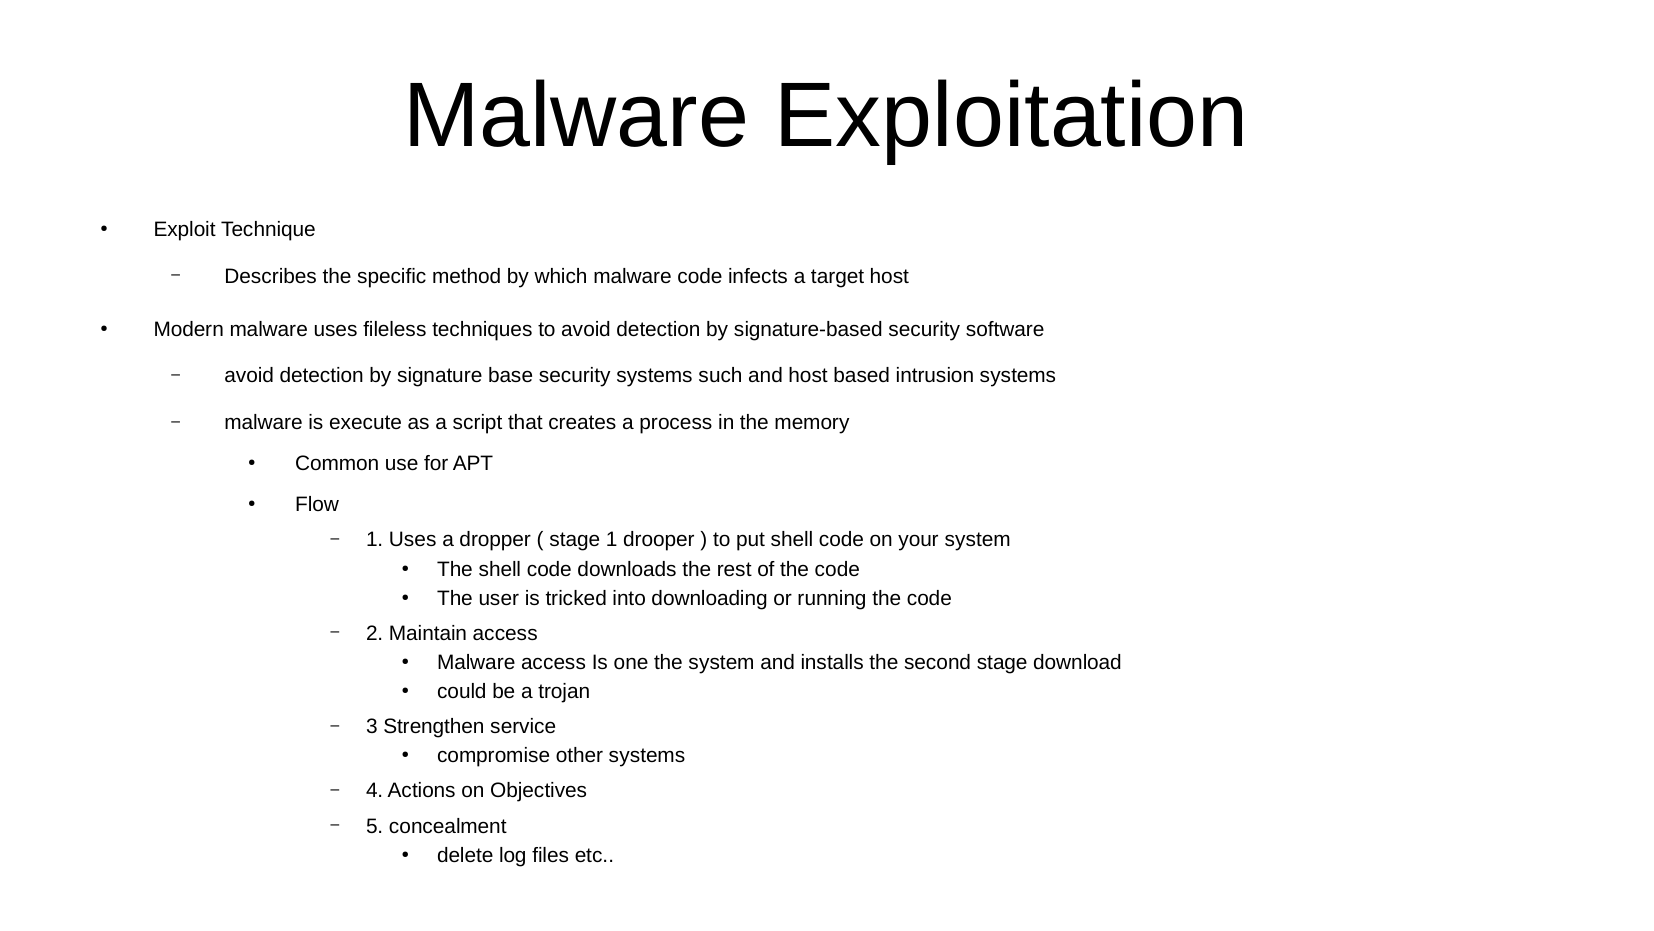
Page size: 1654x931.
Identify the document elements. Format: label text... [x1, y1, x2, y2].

list Exploit Technique Describes the specific method by which malware code infects a target host Modern malware uses fileless techniques to avoid detection by signature-based security software avoid detection by signature base security systems such and host based intrusion systems malware is execute as a script that creates a process in the memory Common use for APT Flow 1. Uses a dropper ( stage 1 drooper ) to put shell code on your system The shell code downloads the rest of the code The user is tricked into downloading or running the code 2. Maintain access Malware access Is one the system and installs the second stage download could be a trojan 3 Strengthen service compromise other systems 4. Actions on Objectives 5. concealment delete log files etc.. [82, 217, 1621, 901]
title Malware Exploitation [82, 37, 1571, 193]
